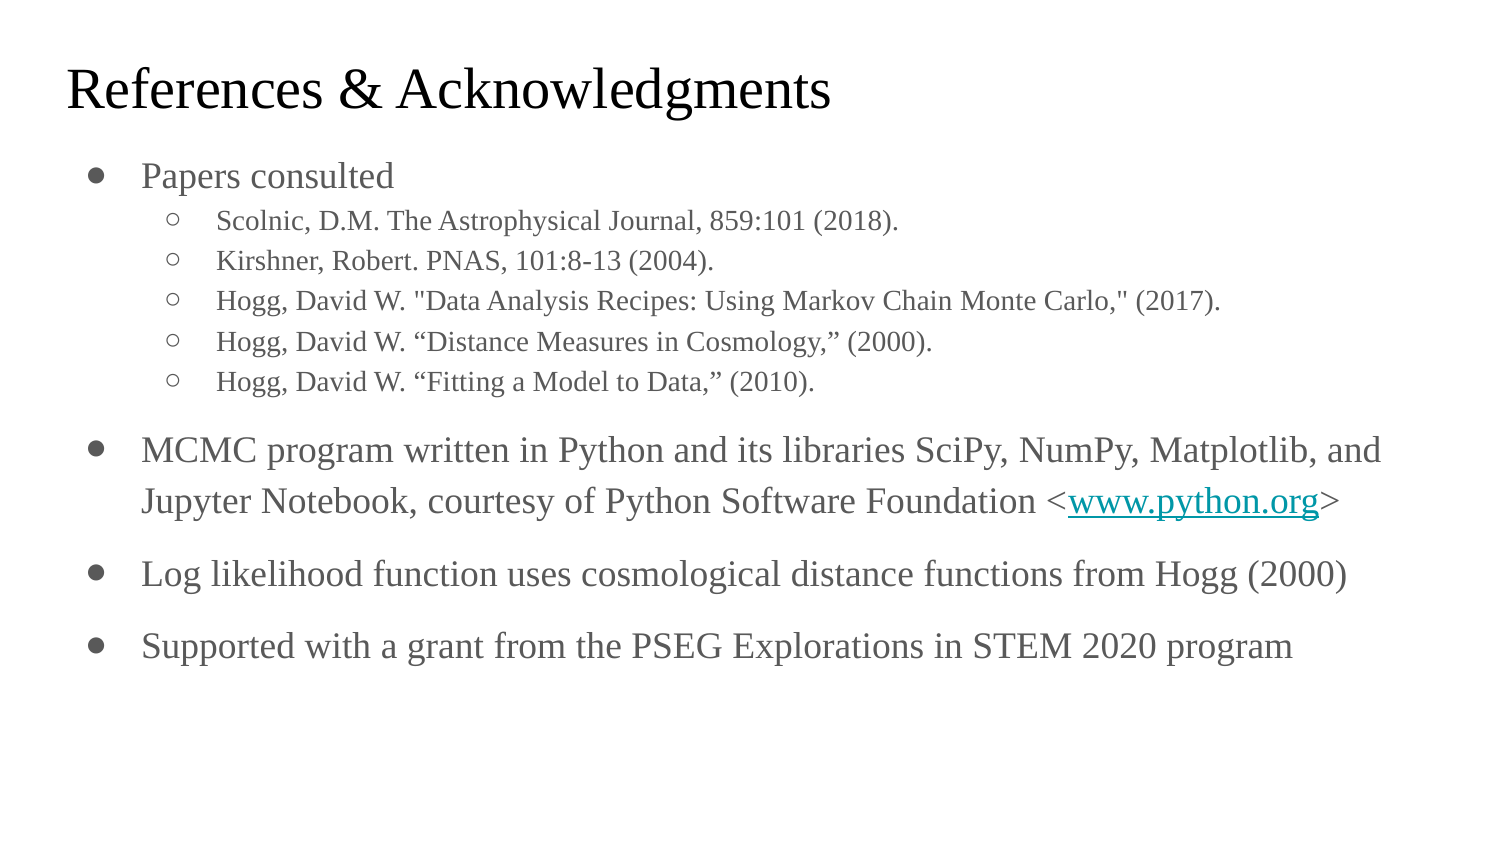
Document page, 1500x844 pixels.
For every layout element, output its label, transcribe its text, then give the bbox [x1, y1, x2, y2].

title References & Acknowledgments [51, 35, 1449, 129]
list Papers consulted Scolnic, D.M. The Astrophysical Journal, 859:101 (2018). Kirshner, Robert. PNAS, 101:8-13 (2004). Hogg, David W. "Data Analysis Recipes: Using Markov Chain Monte Carlo," (2017). Hogg, David W. “Distance Measures in Cosmology,” (2000). Hogg, David W. “Fitting a Model to Data,” (2010). MCMC program written in Python and its libraries SciPy, NumPy, Matplotlib, and Jupyter Notebook, courtesy of Python Software Foundation <www.python.org> Log likelihood function uses cosmological distance functions from Hogg (2000) Supported with a grant from the PSEG Explorations in STEM 2020 program [51, 129, 1449, 750]
